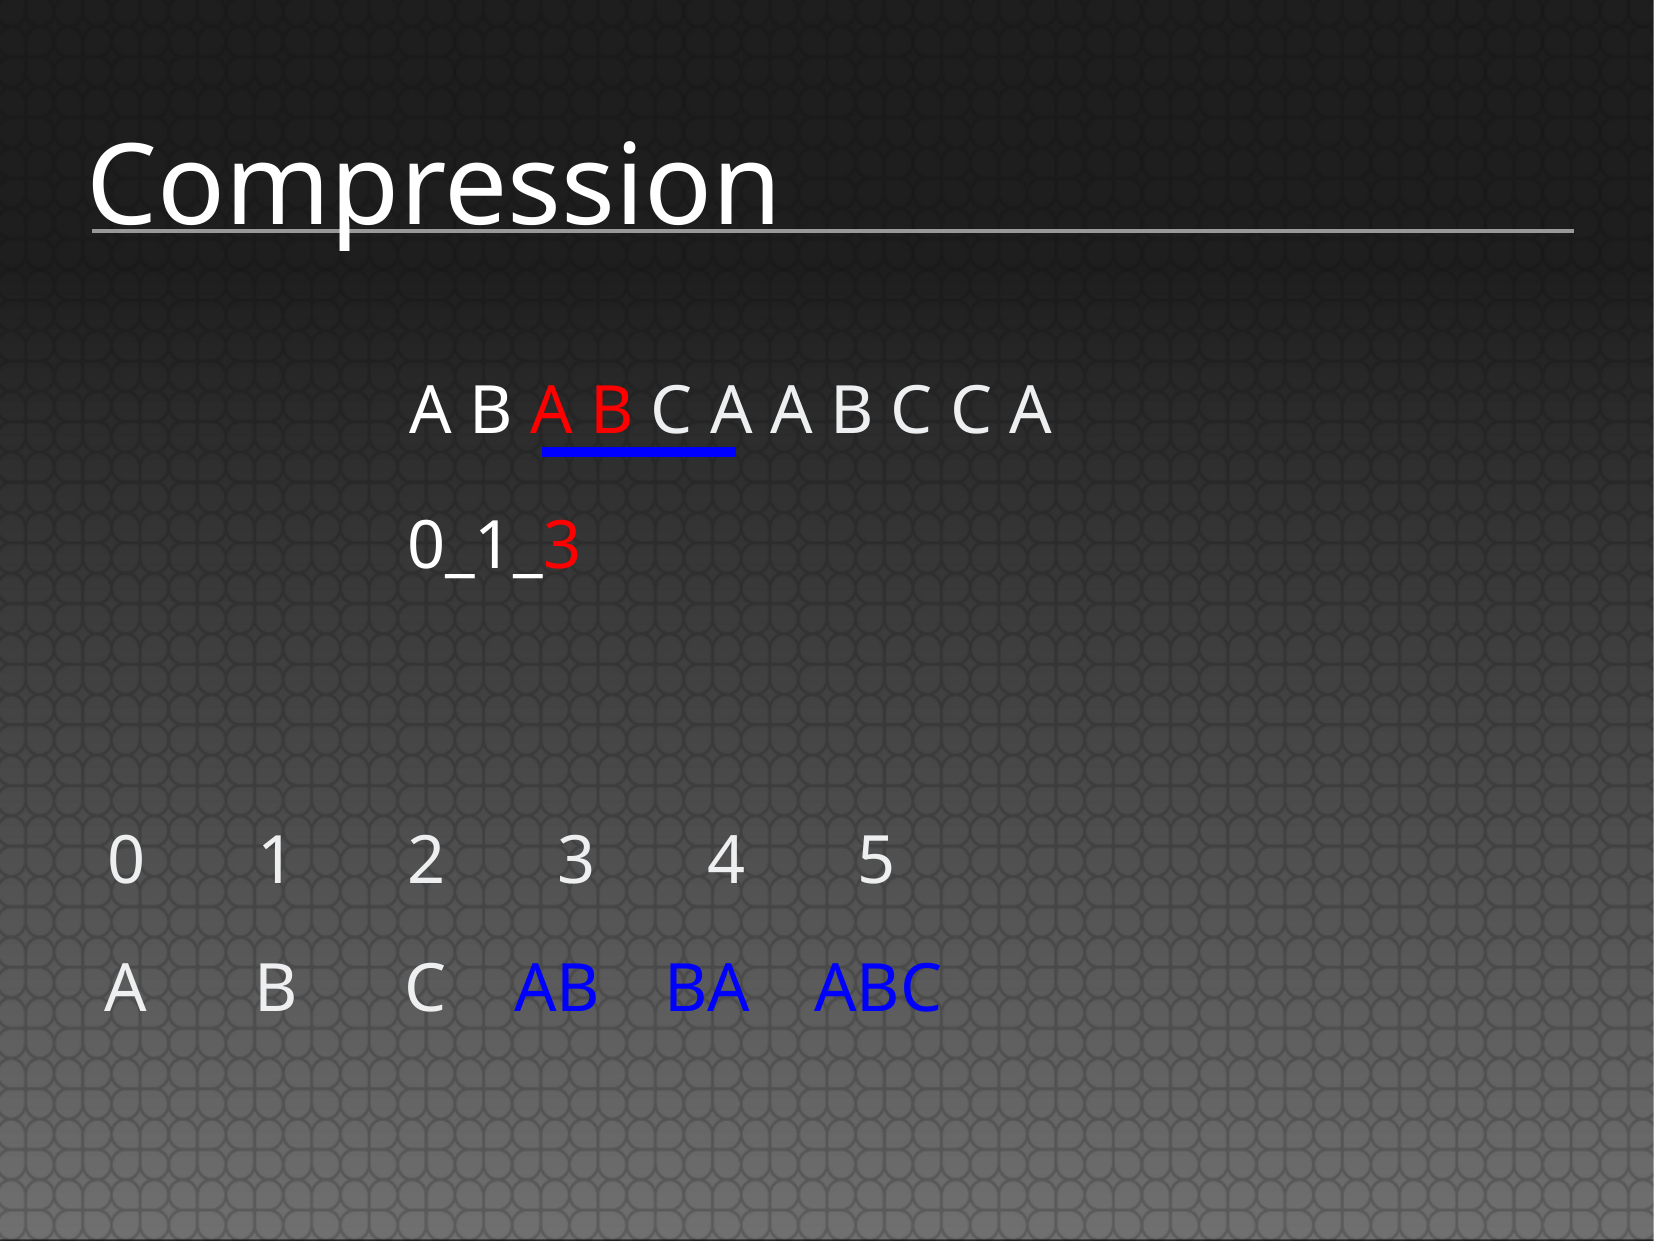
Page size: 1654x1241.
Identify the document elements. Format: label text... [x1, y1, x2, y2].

list A B A B C A A B C C A [338, 362, 1345, 518]
list 0_1_3 [336, 497, 1342, 653]
text_box A B C AB BA ABC [90, 932, 1480, 1026]
title Compression [86, 112, 1576, 249]
text_box 0 1 2 3 4 5 [92, 804, 1483, 898]
picture [0, 0, 1654, 1241]
